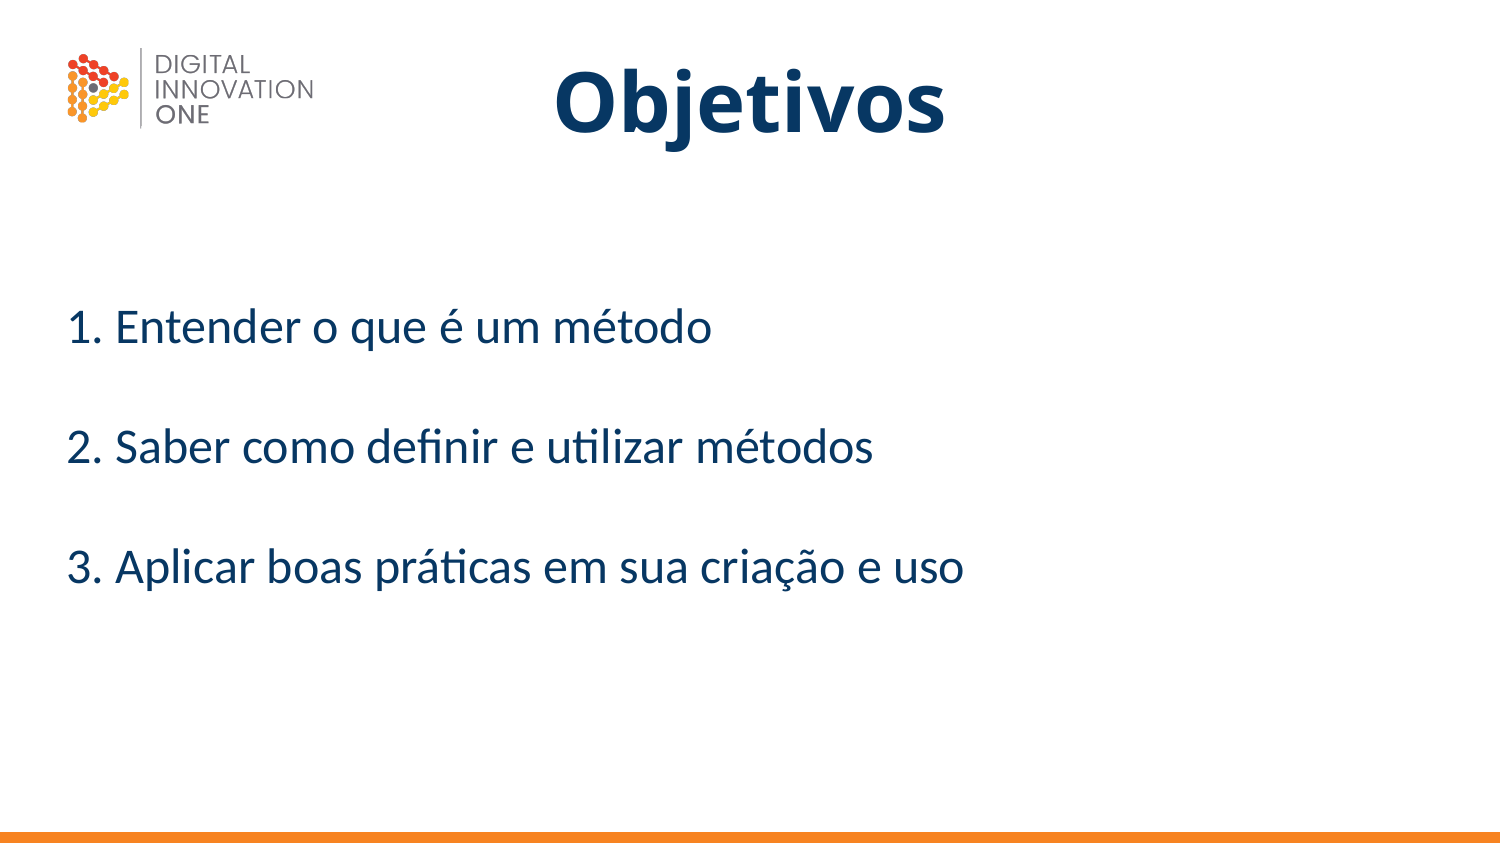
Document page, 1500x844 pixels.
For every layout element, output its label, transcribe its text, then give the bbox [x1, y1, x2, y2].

subtitle 1. Entender o que é um método 2. Saber como definir e utilizar métodos 3. Aplicar boas práticas em sua criação e uso [51, 218, 1388, 706]
picture [51, 39, 330, 137]
text_box [0, 832, 1500, 843]
subtitle Objetivos [51, 50, 1449, 148]
